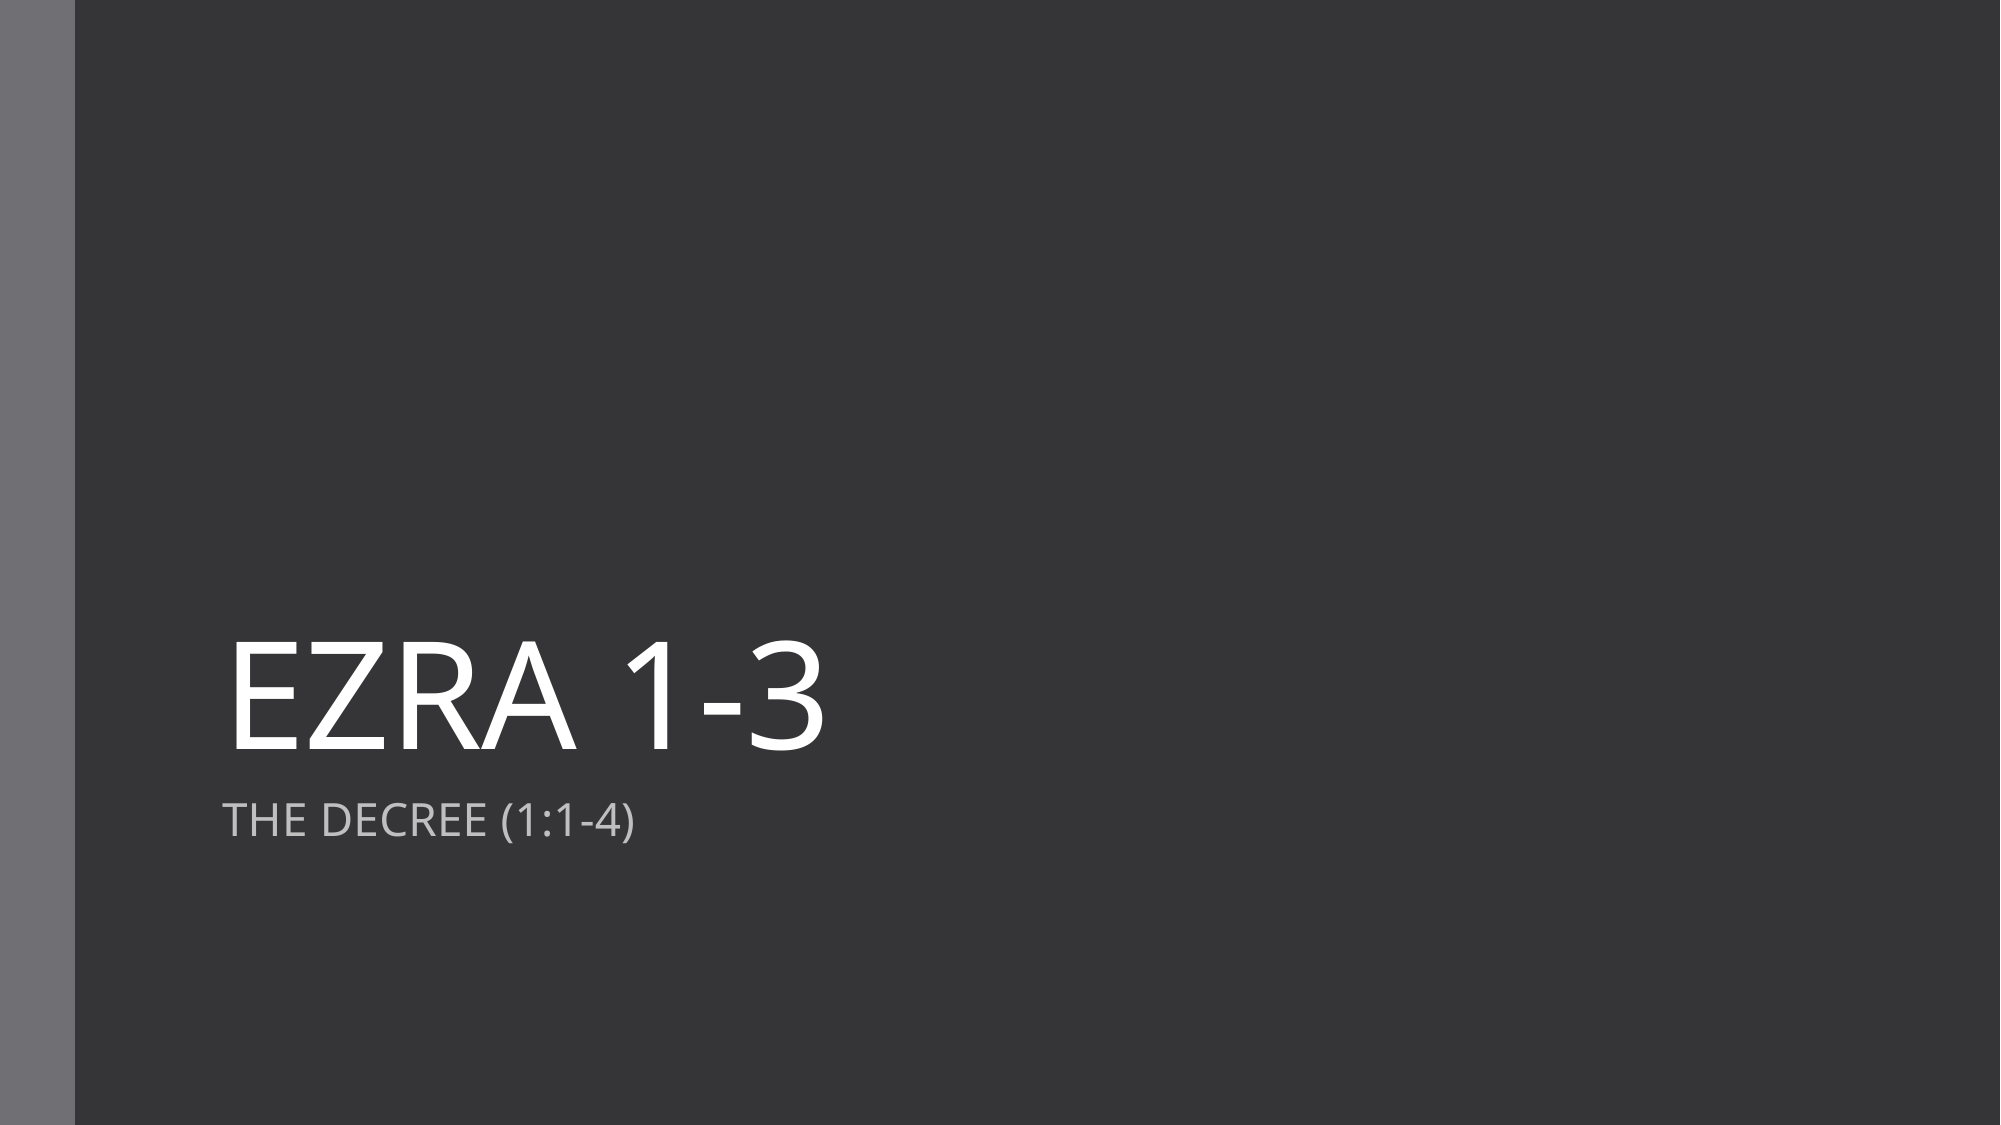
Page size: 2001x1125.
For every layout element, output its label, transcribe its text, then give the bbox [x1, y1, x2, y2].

subtitle THE DECREE (1:1-4) [206, 787, 1752, 1066]
title EZRA 1-3 [206, 124, 1752, 787]
